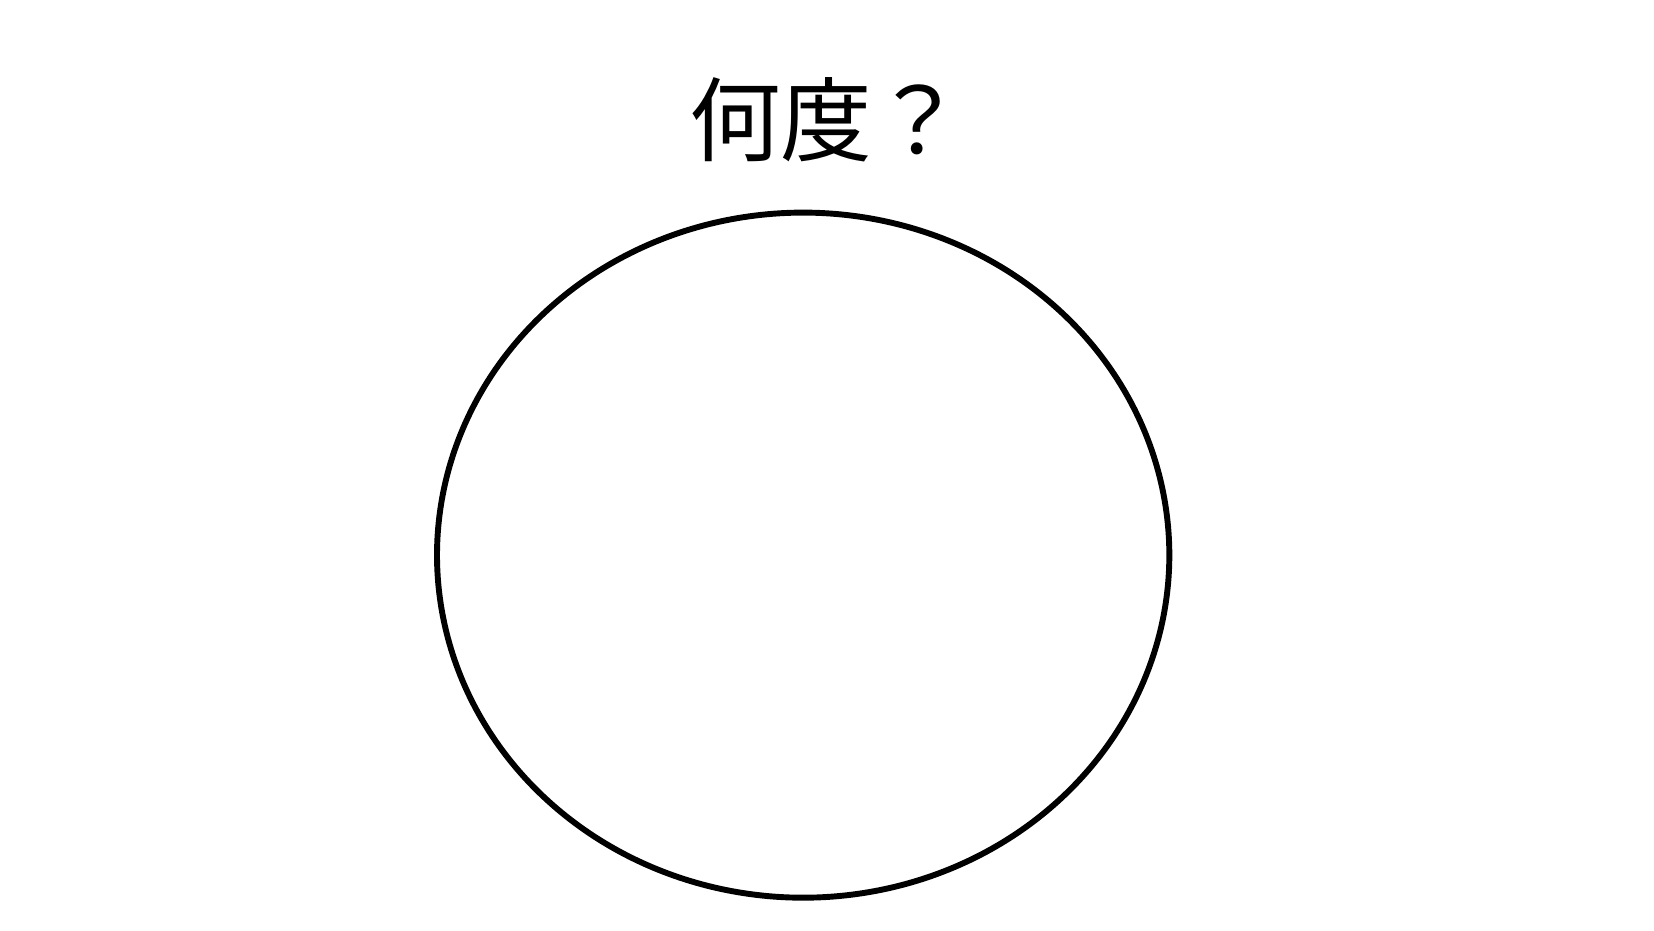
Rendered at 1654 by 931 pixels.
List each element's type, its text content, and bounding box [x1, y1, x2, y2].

title 何度？ [82, 37, 1571, 193]
text_box [437, 212, 1170, 898]
